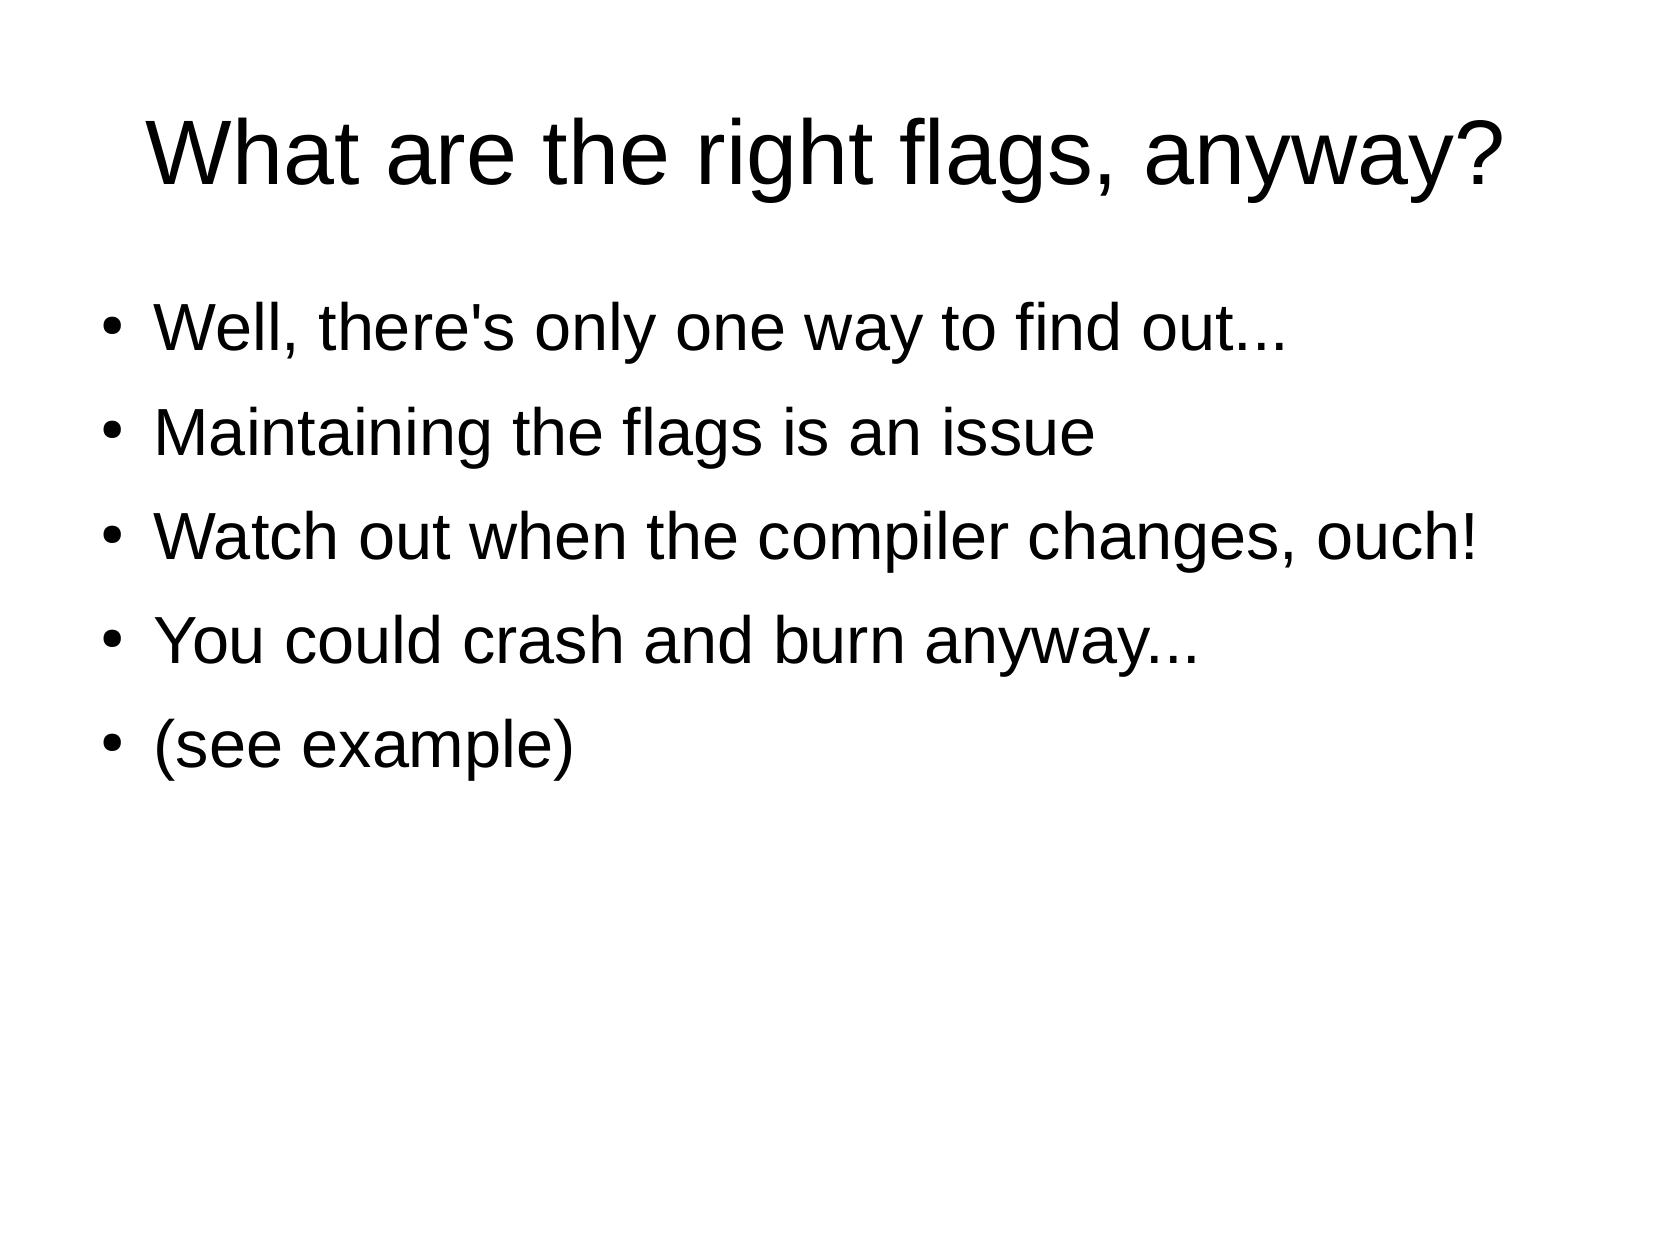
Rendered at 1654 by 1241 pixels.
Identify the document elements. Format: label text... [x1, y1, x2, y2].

list Well, there's only one way to find out... Maintaining the flags is an issue Watch out when the compiler changes, ouch! You could crash and burn anyway... (see example) [82, 290, 1571, 1109]
title What are the right flags, anyway? [82, 49, 1571, 257]
